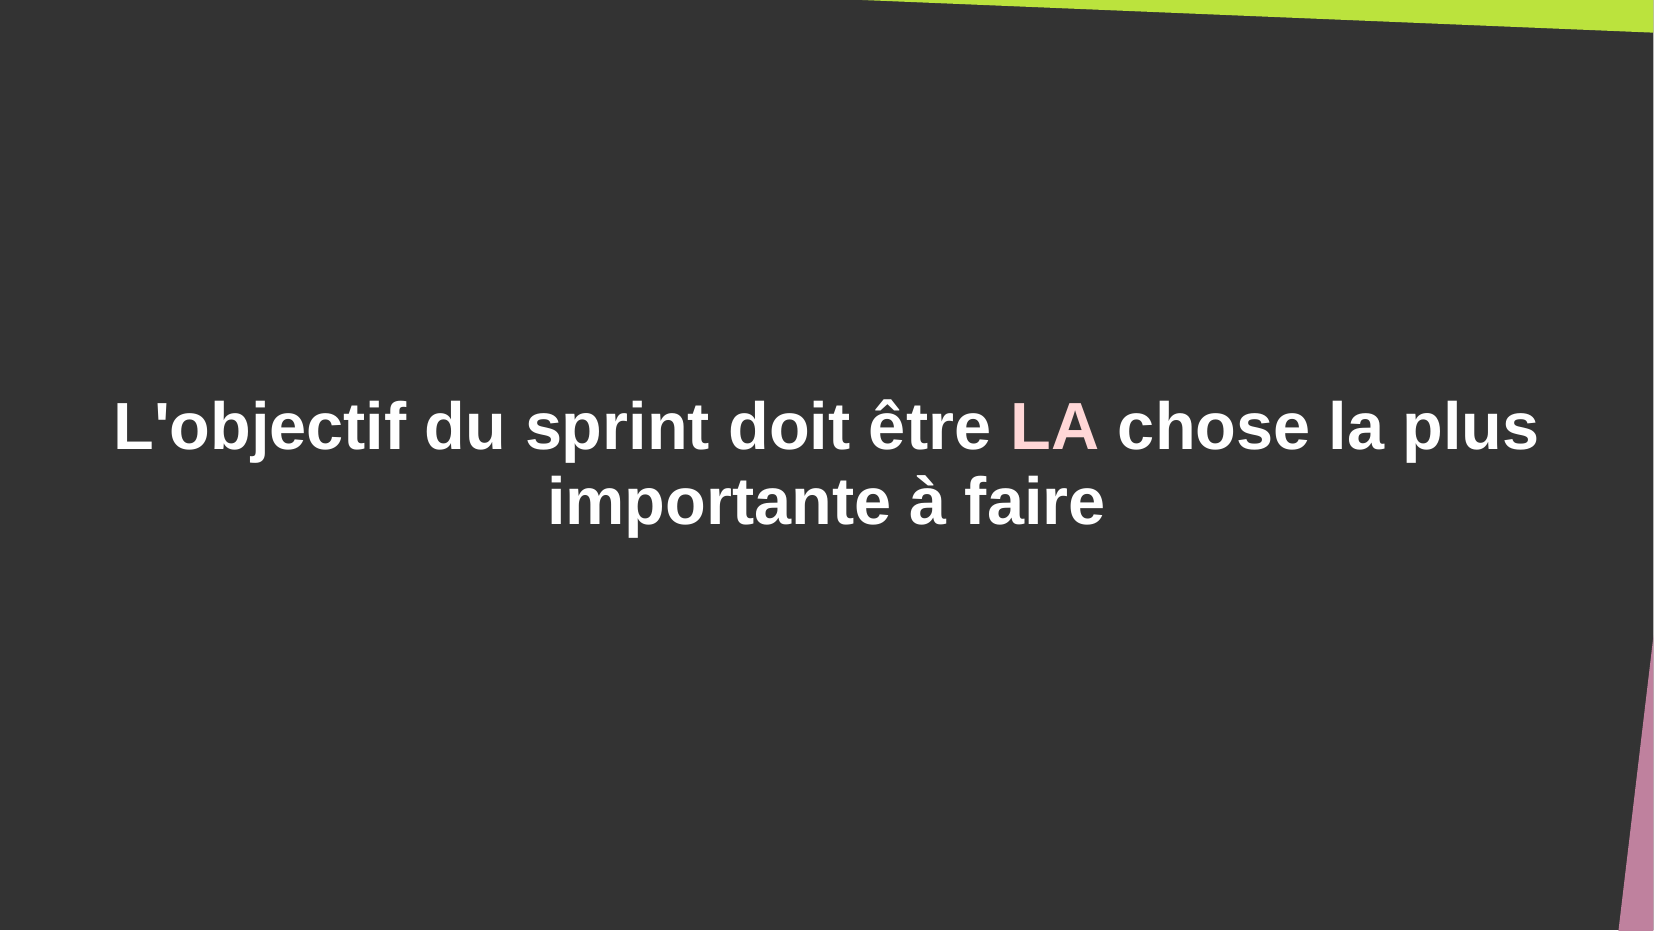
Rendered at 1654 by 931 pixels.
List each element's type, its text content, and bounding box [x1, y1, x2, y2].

text_box [1618, 631, 1654, 931]
title L'objectif du sprint doit être LA chose la plus importante à faire [31, 388, 1622, 542]
text_box [862, 0, 1654, 33]
